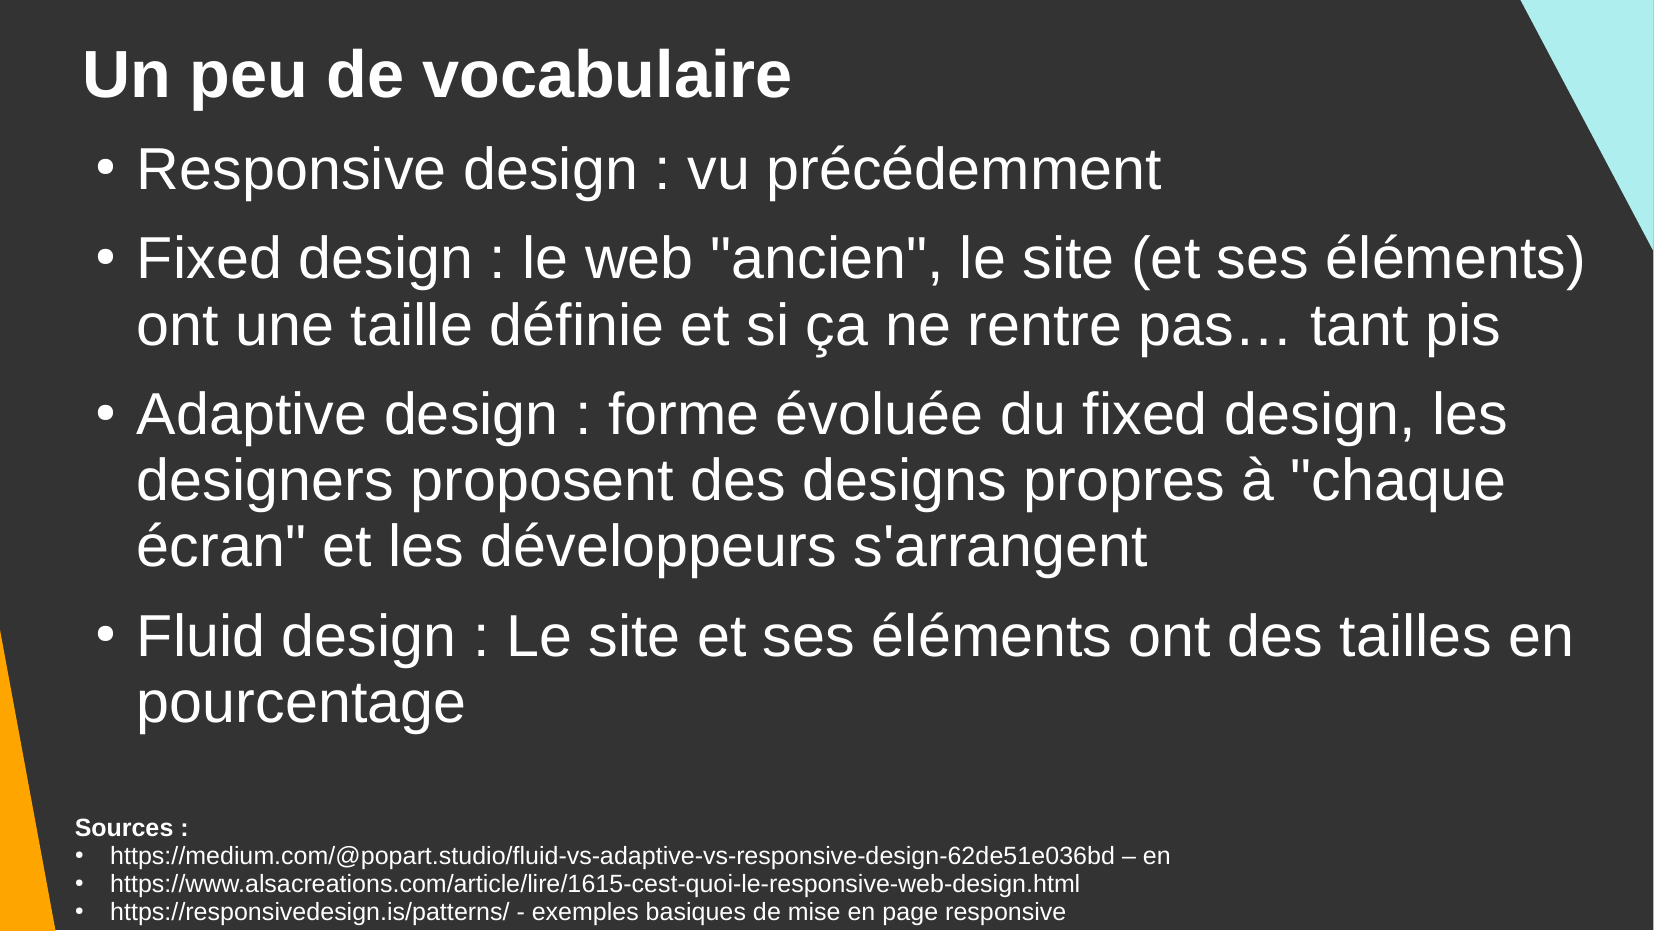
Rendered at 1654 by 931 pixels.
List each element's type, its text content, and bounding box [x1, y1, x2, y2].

title Un peu de vocabulaire [82, 37, 1571, 114]
text_box [0, 629, 56, 931]
text_box Sources : https://medium.com/@popart.studio/fluid-vs-adaptive-vs-responsive-design-62de51e036bd – en https://www.alsacreations.com/article/lire/1615-cest-quoi-le-responsive-web-design.html https://responsivedesign.is/patterns/ - exemples basiques de mise en page responsive [60, 806, 1546, 931]
list Responsive design : vu précédemment Fixed design : le web "ancien", le site (et ses éléments) ont une taille définie et si ça ne rentre pas… tant pis Adaptive design : forme évoluée du fixed design, les designers proposent des designs propres à "chaque écran" et les développeurs s'arrangent Fluid design : Le site et ses éléments ont des tailles en pourcentage [80, 135, 1605, 736]
text_box [1520, 0, 1654, 253]
